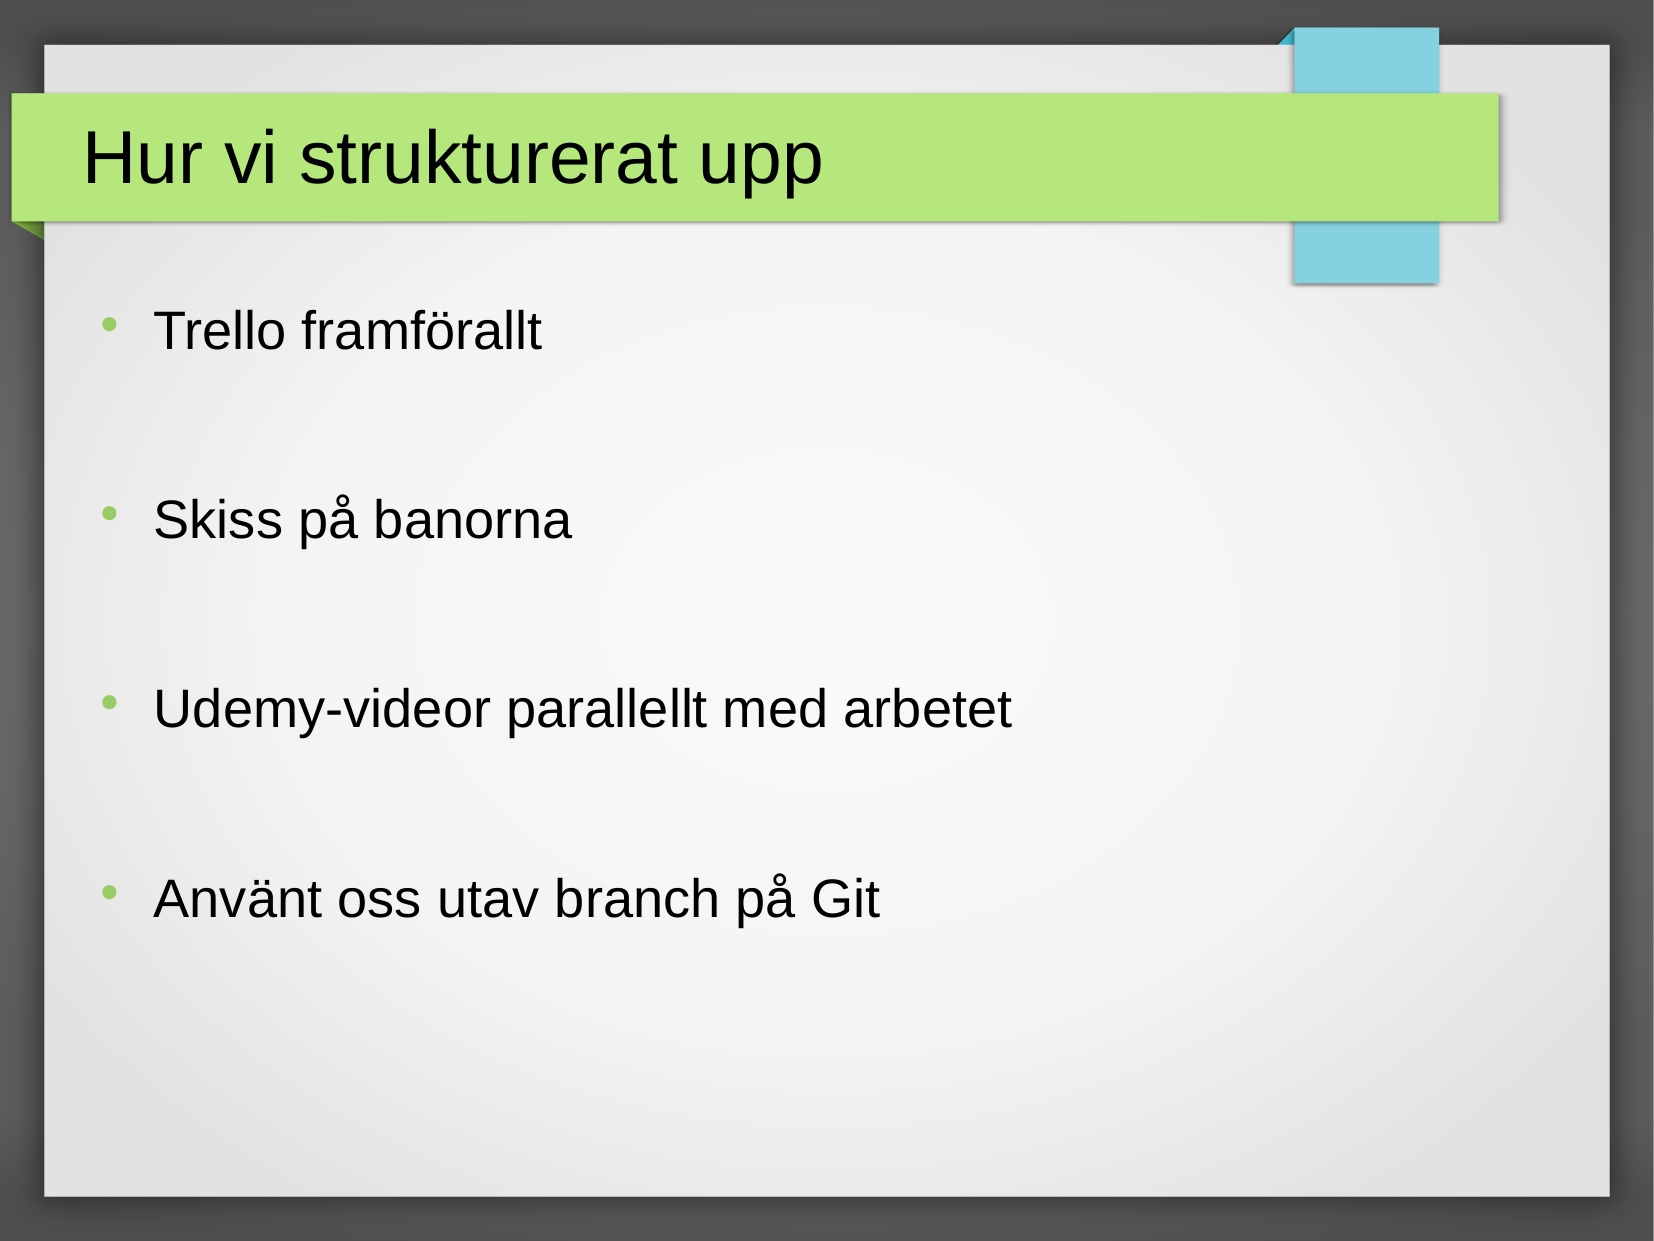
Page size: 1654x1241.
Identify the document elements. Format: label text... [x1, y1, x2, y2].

text_box Hur vi strukturerat upp [82, 94, 1264, 213]
picture [0, 0, 1654, 1241]
text_box Trello framförallt Skiss på banorna Udemy-videor parallellt med arbetet Använt oss utav branch på Git [82, 295, 1571, 1015]
